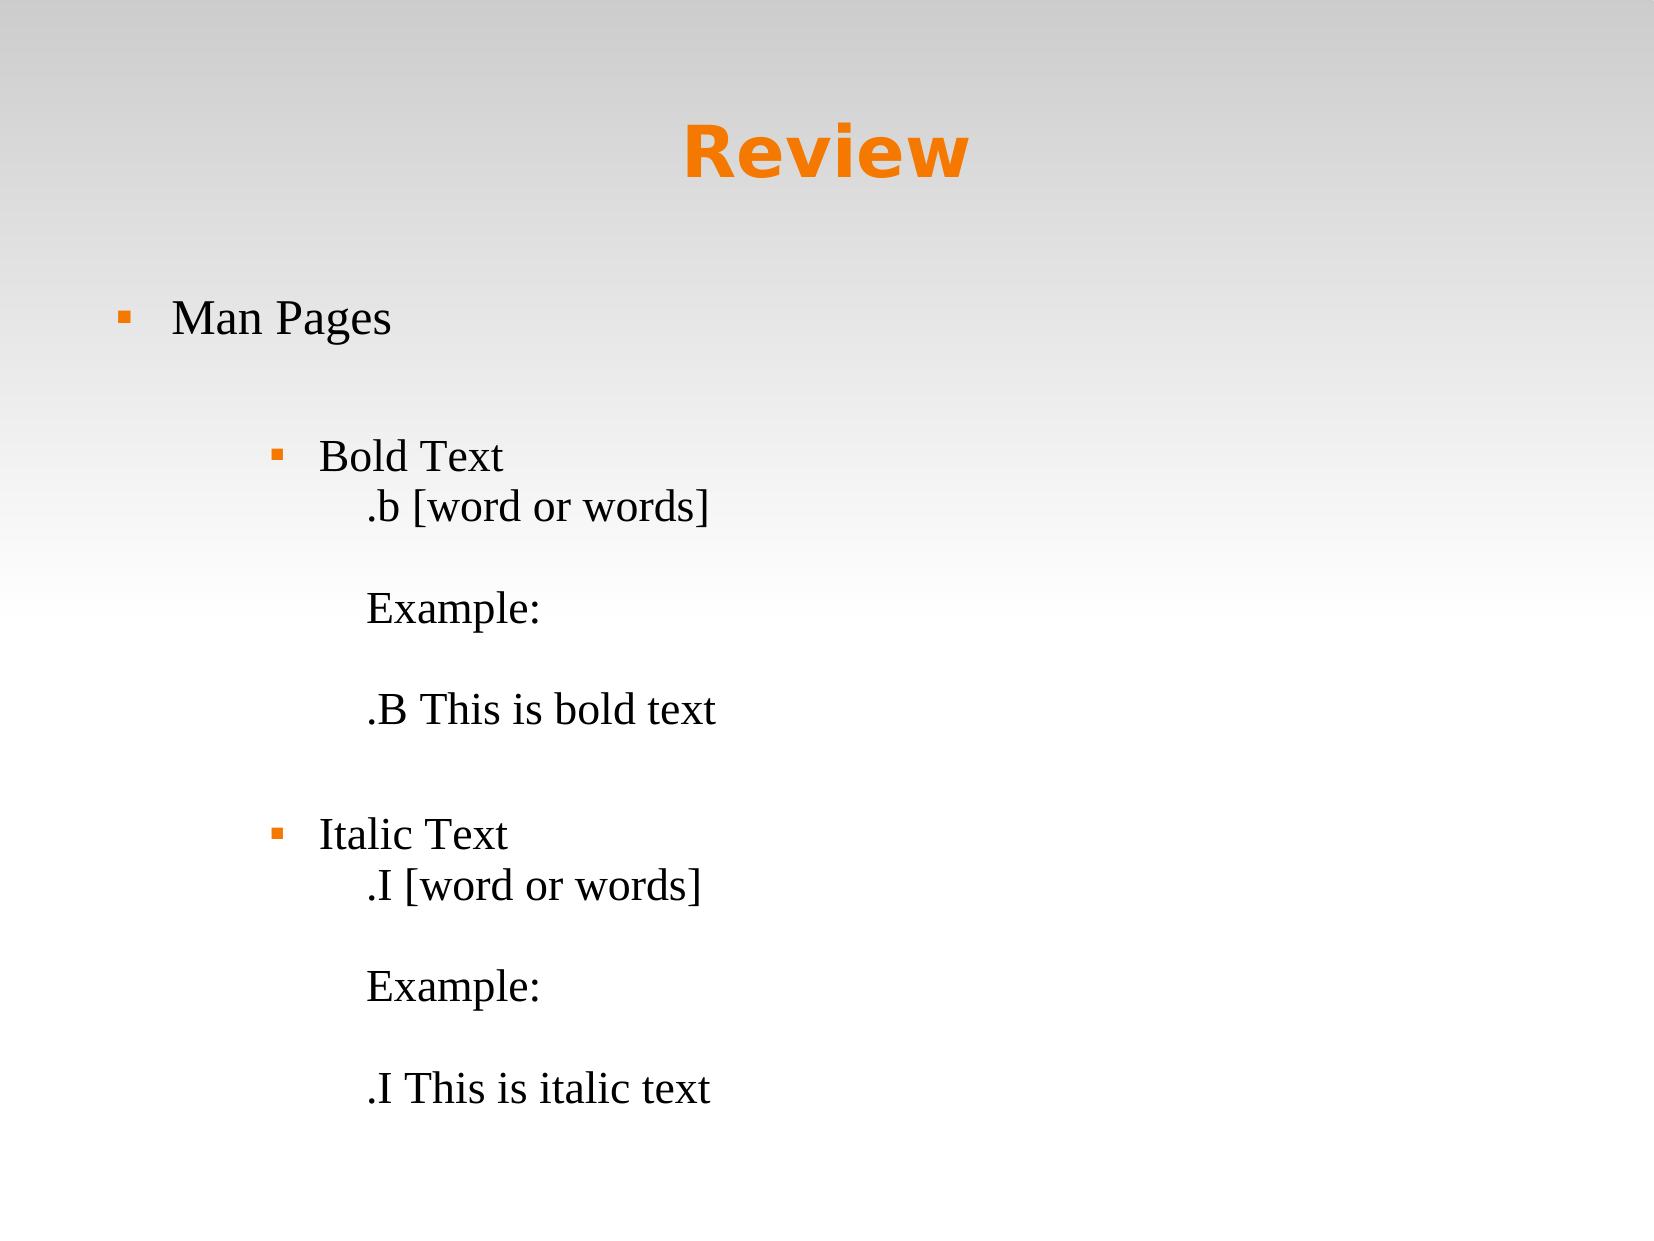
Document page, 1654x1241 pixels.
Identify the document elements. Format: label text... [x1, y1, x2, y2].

title Review [82, 49, 1571, 257]
list Man Pages Bold Text .b [word or words] Example: .B This is bold text Italic Text .I [word or words] Example: .I This is italic text [82, 290, 1571, 1187]
